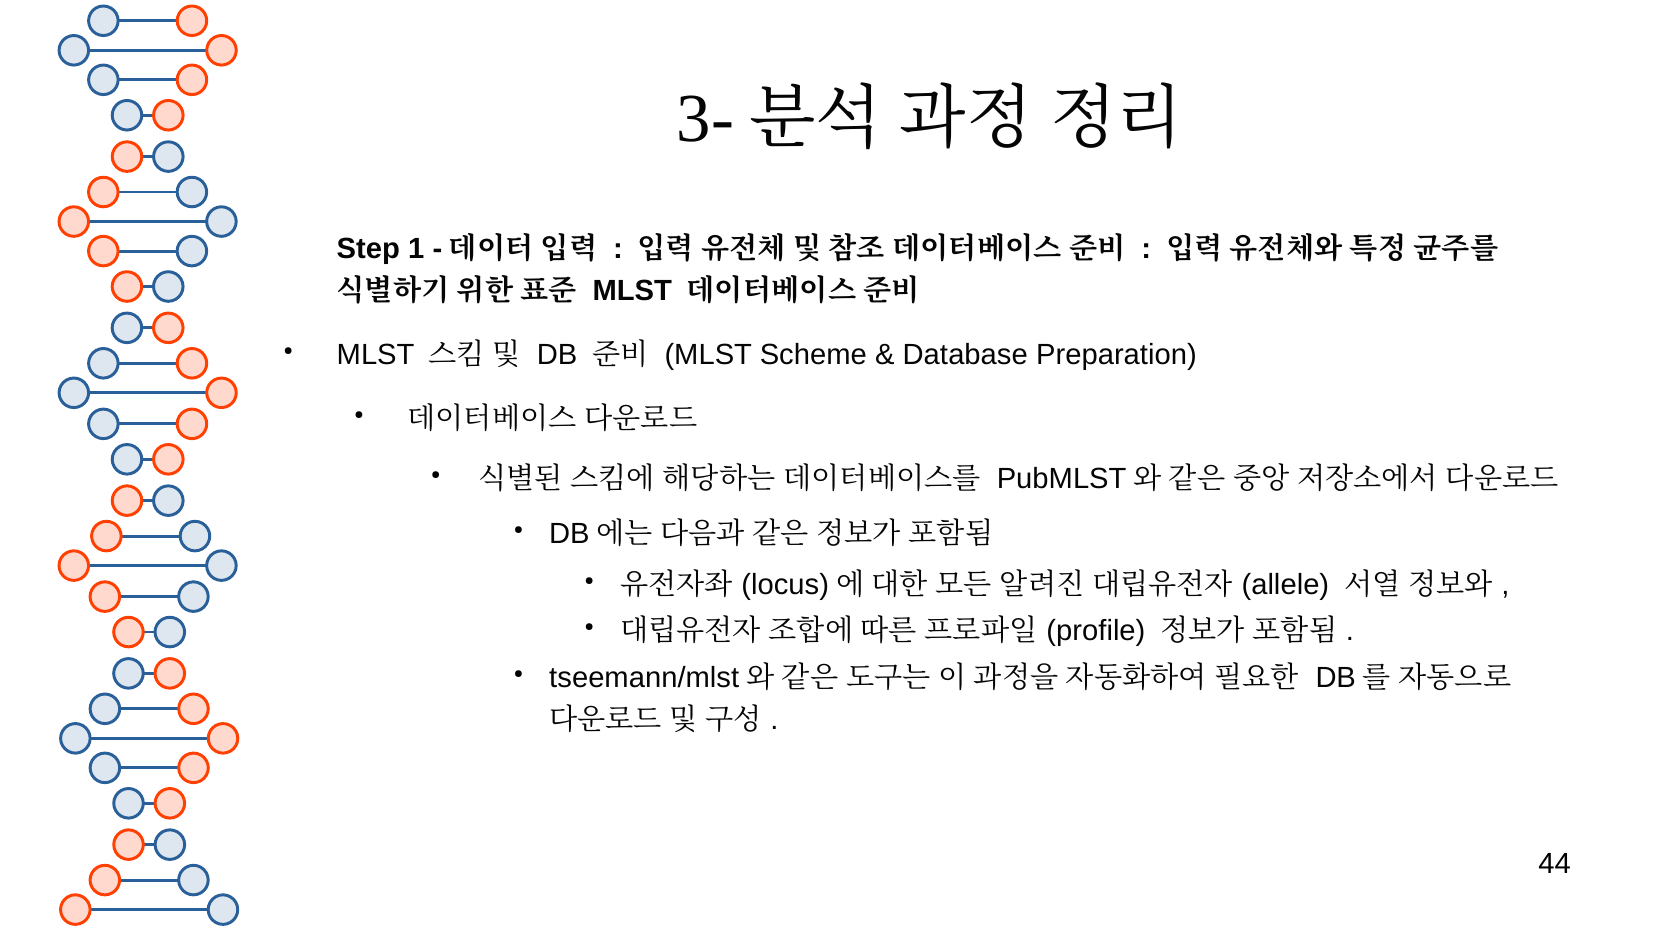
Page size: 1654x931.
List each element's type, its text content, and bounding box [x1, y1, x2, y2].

list Step 1 -데이터 입력 : 입력 유전체 및 참조 데이터베이스 준비 : 입력 유전체와 특정 균주를 식별하기 위한 표준 MLST 데이터베이스 준비 MLST 스킴 및 DB 준비 (MLST Scheme & Database Preparation) 데이터베이스 다운로드 식별된 스킴에 해당하는 데이터베이스를 PubMLST와 같은 중앙 저장소에서 다운로드 DB에는 다음과 같은 정보가 포함됨 유전자좌(locus)에 대한 모든 알려진 대립유전자(allele) 서열 정보와, 대립유전자 조합에 따른 프로파일(profile) 정보가 포함됨. tseemann/mlst와 같은 도구는 이 과정을 자동화하여 필요한 DB를 자동으로 다운로드 및 구성. [265, 224, 1595, 764]
title 3-분석 과정 정리 [265, 35, 1595, 189]
